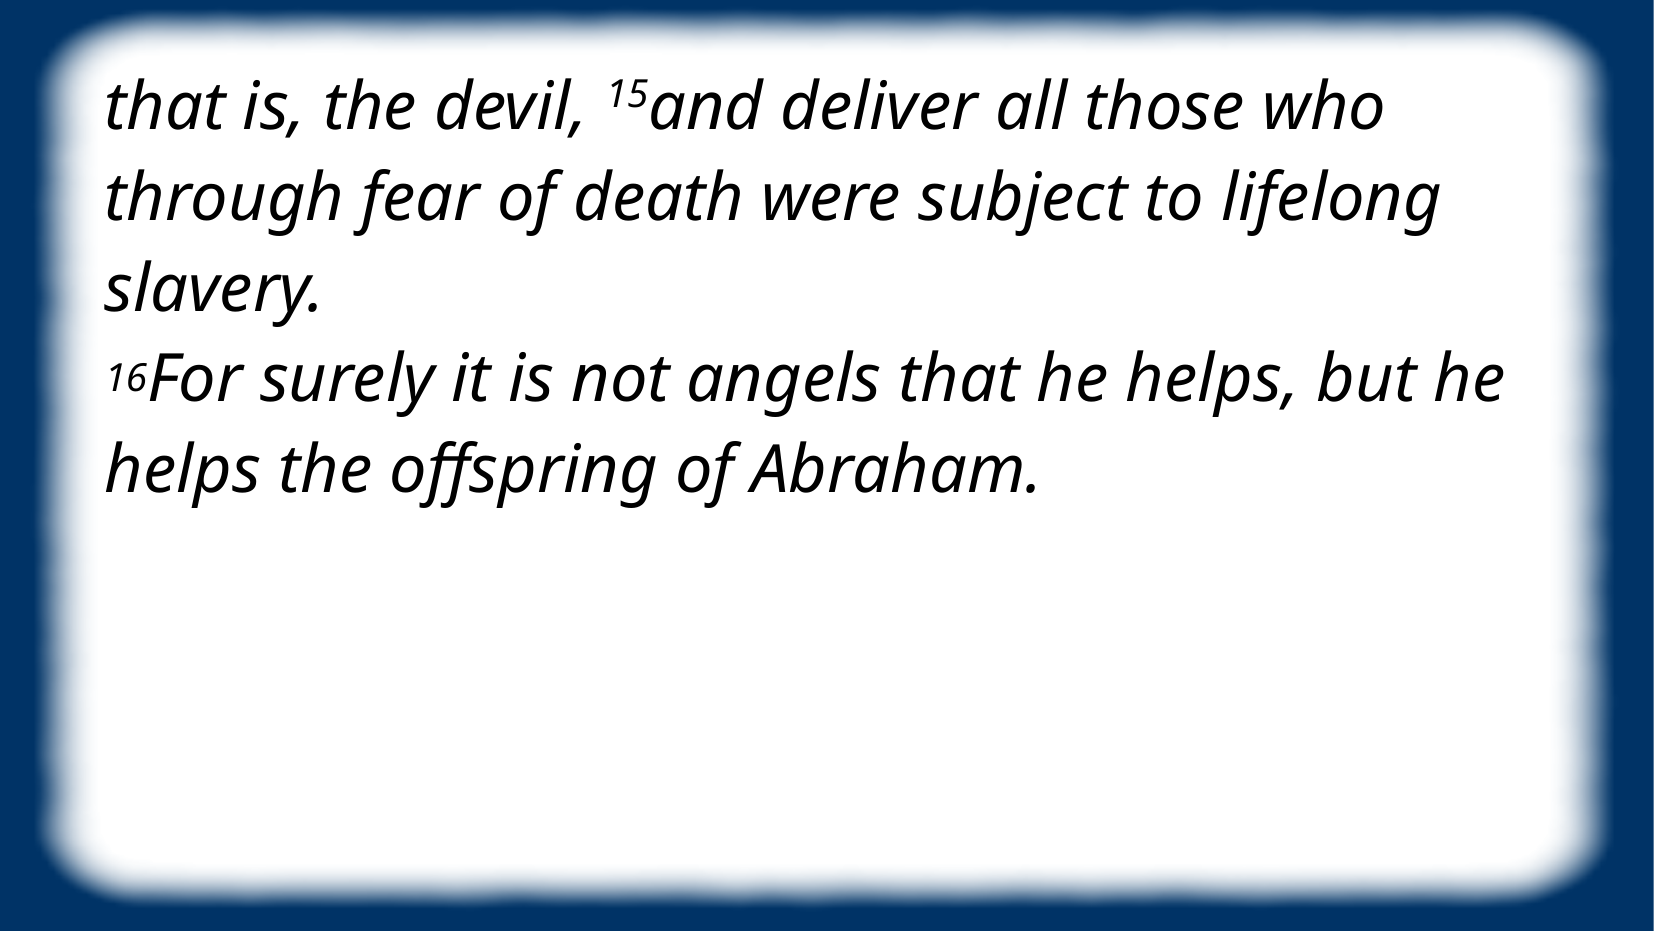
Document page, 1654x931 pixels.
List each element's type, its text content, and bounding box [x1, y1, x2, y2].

picture [0, 0, 1654, 931]
text_box that is, the devil, 15and deliver all those who through fear of death were subject to lifelong slavery. 16For surely it is not angels that he helps, but he helps the offspring of Abraham. [90, 50, 1546, 526]
